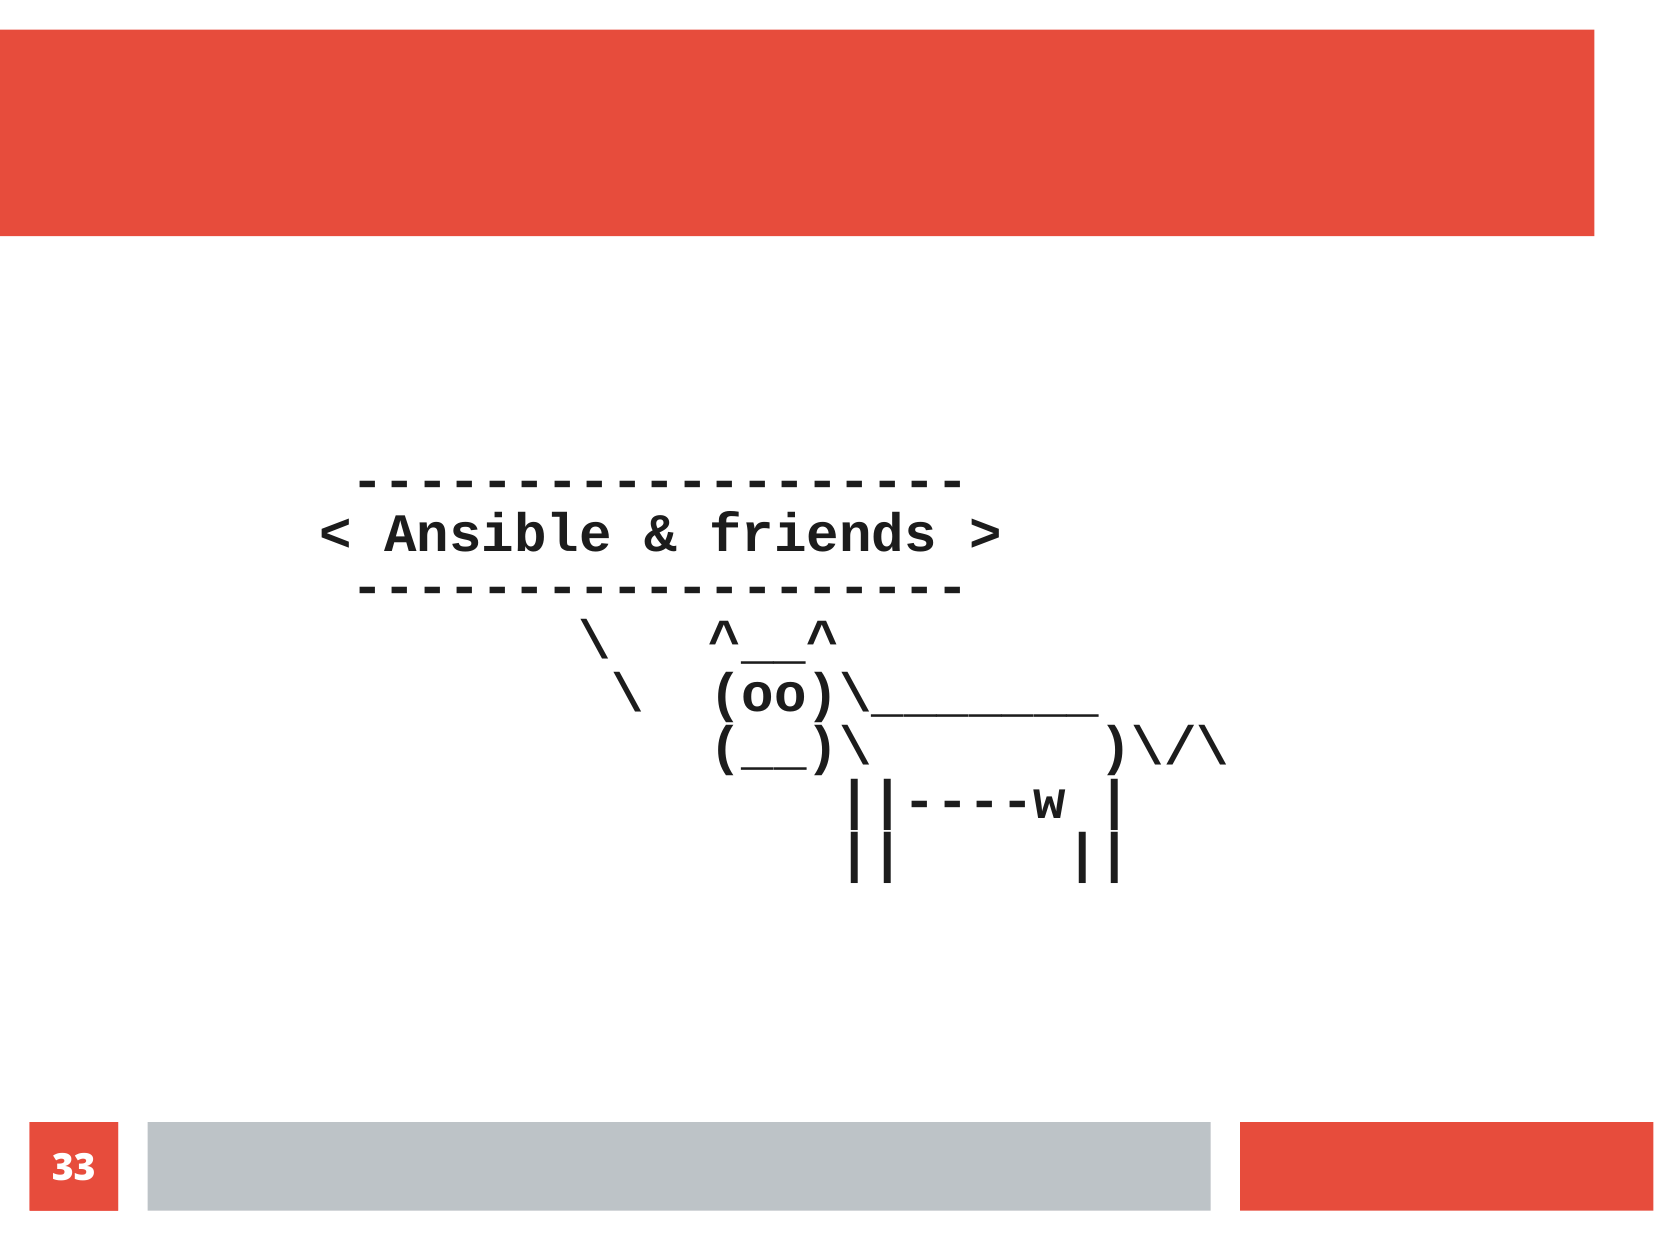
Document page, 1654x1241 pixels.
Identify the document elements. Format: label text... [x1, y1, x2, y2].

list ------------------- < Ansible & friends > ------------------- \ ^__^ \ (oo)\_______ (__)\ )\/\ ||----w | || || [59, 324, 1565, 1093]
